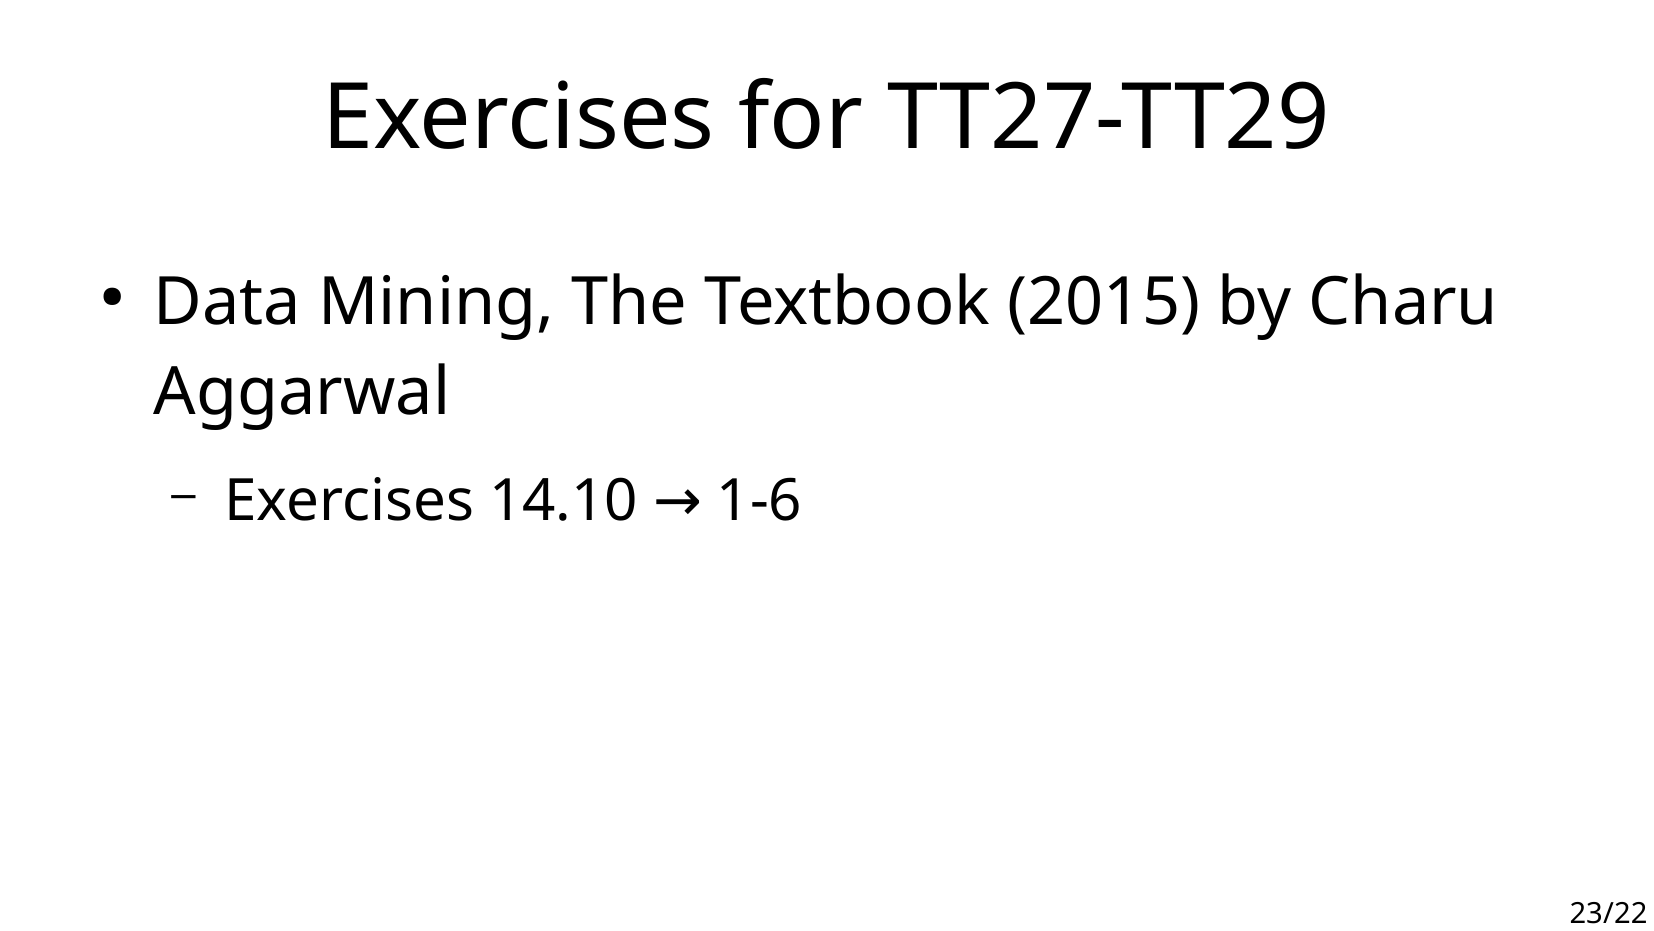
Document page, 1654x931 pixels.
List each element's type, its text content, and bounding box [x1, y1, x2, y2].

title Exercises for TT27-TT29 [82, 1, 1571, 226]
list Data Mining, The Textbook (2015) by Charu Aggarwal Exercises 14.10 → 1-6 [82, 253, 1571, 793]
